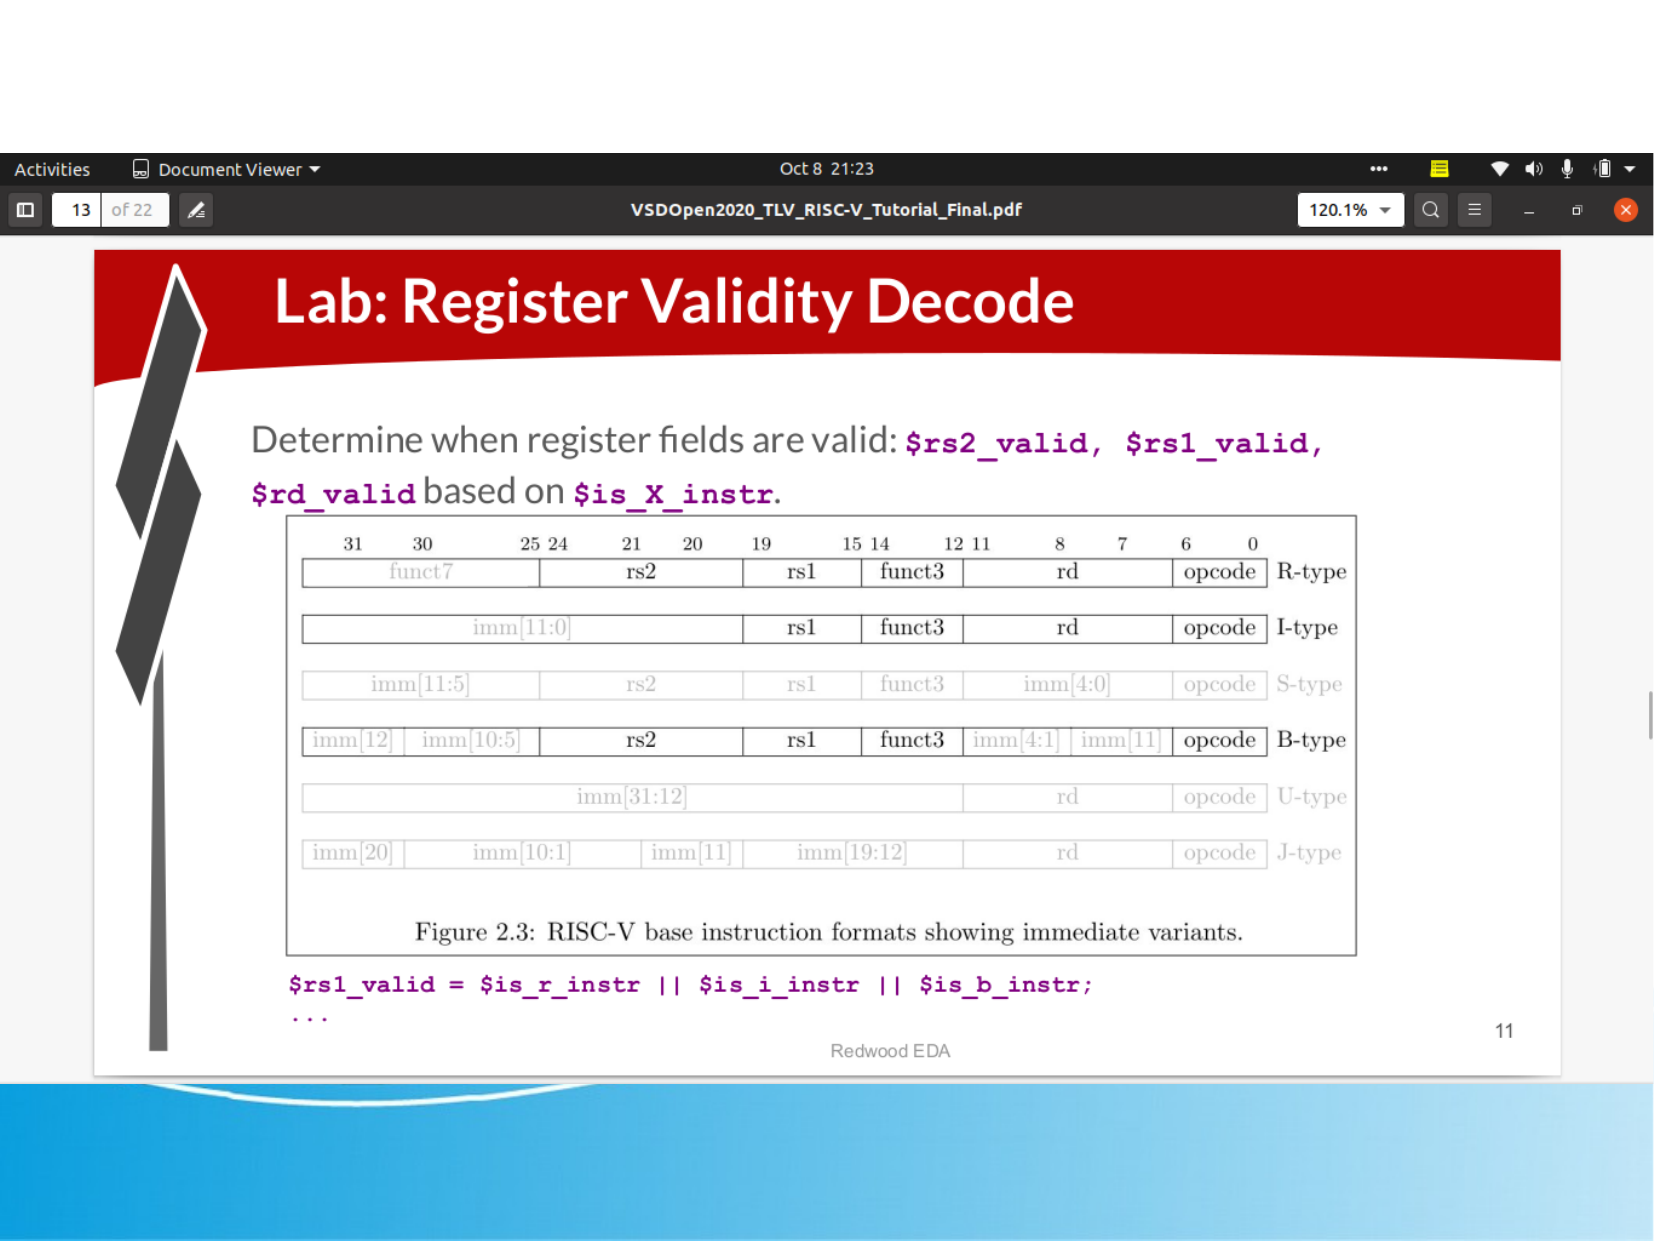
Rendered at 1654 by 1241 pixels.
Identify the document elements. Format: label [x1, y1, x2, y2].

picture [0, 153, 1654, 1241]
